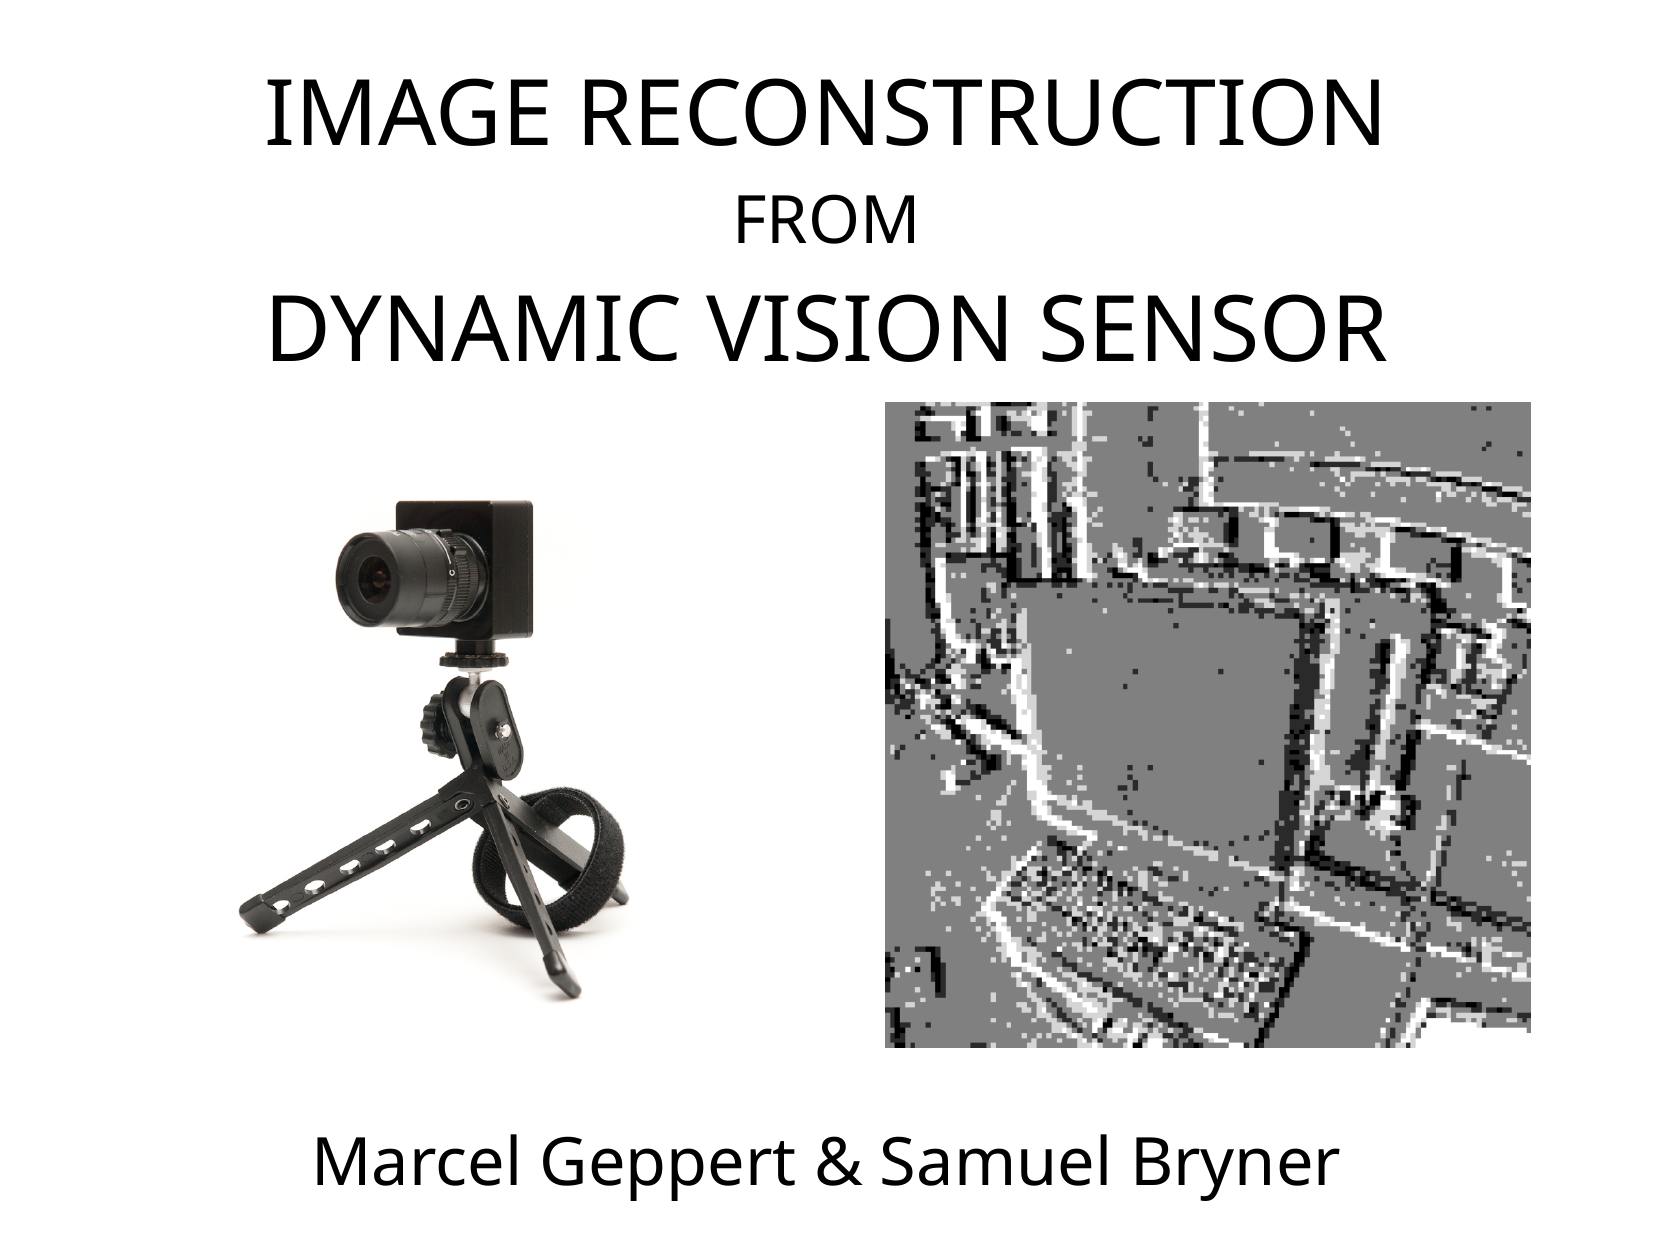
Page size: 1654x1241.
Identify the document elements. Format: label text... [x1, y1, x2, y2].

list Marcel Geppert & Samuel Bryner [286, 1113, 1367, 1208]
picture [117, 361, 766, 1009]
title IMAGE RECONSTRUCTION FROM DYNAMIC VISION SENSOR [82, 92, 1571, 344]
picture [885, 402, 1531, 1048]
